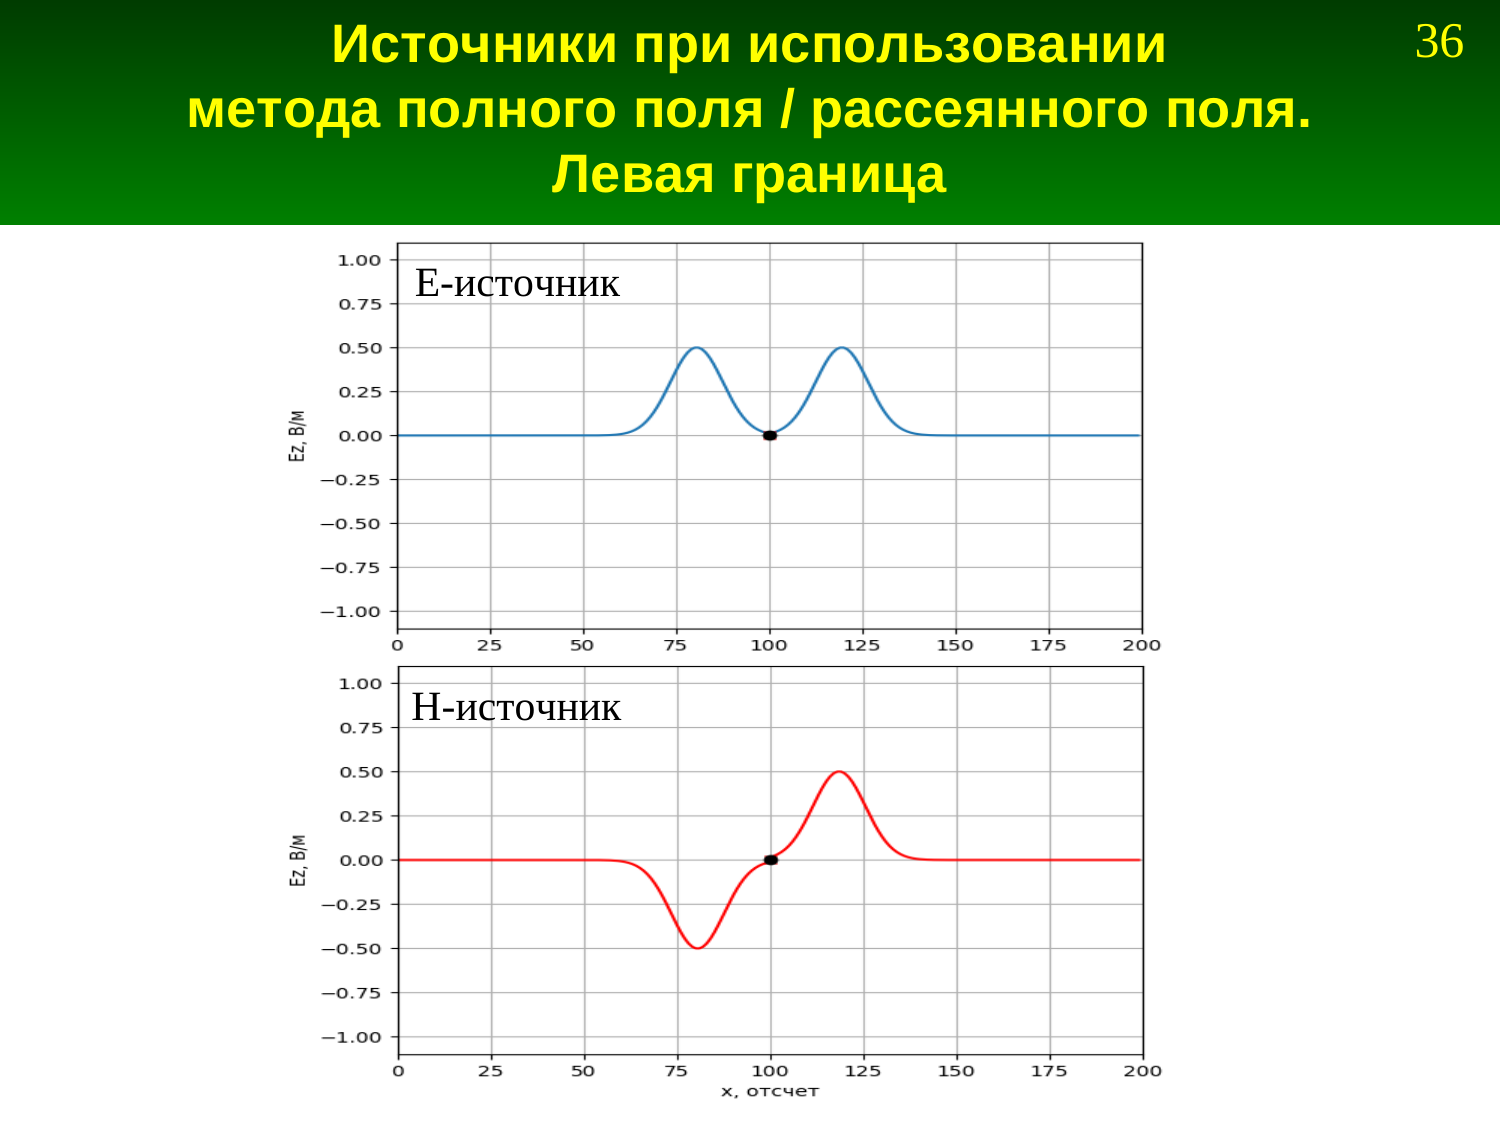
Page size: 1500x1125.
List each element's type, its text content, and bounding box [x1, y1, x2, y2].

title Источники при использовании метода полного поля / рассеянного поля. Левая граница [63, 0, 1437, 219]
text_box H-источник [396, 671, 637, 737]
text_box E-источник [400, 247, 636, 313]
picture [277, 235, 1169, 1110]
